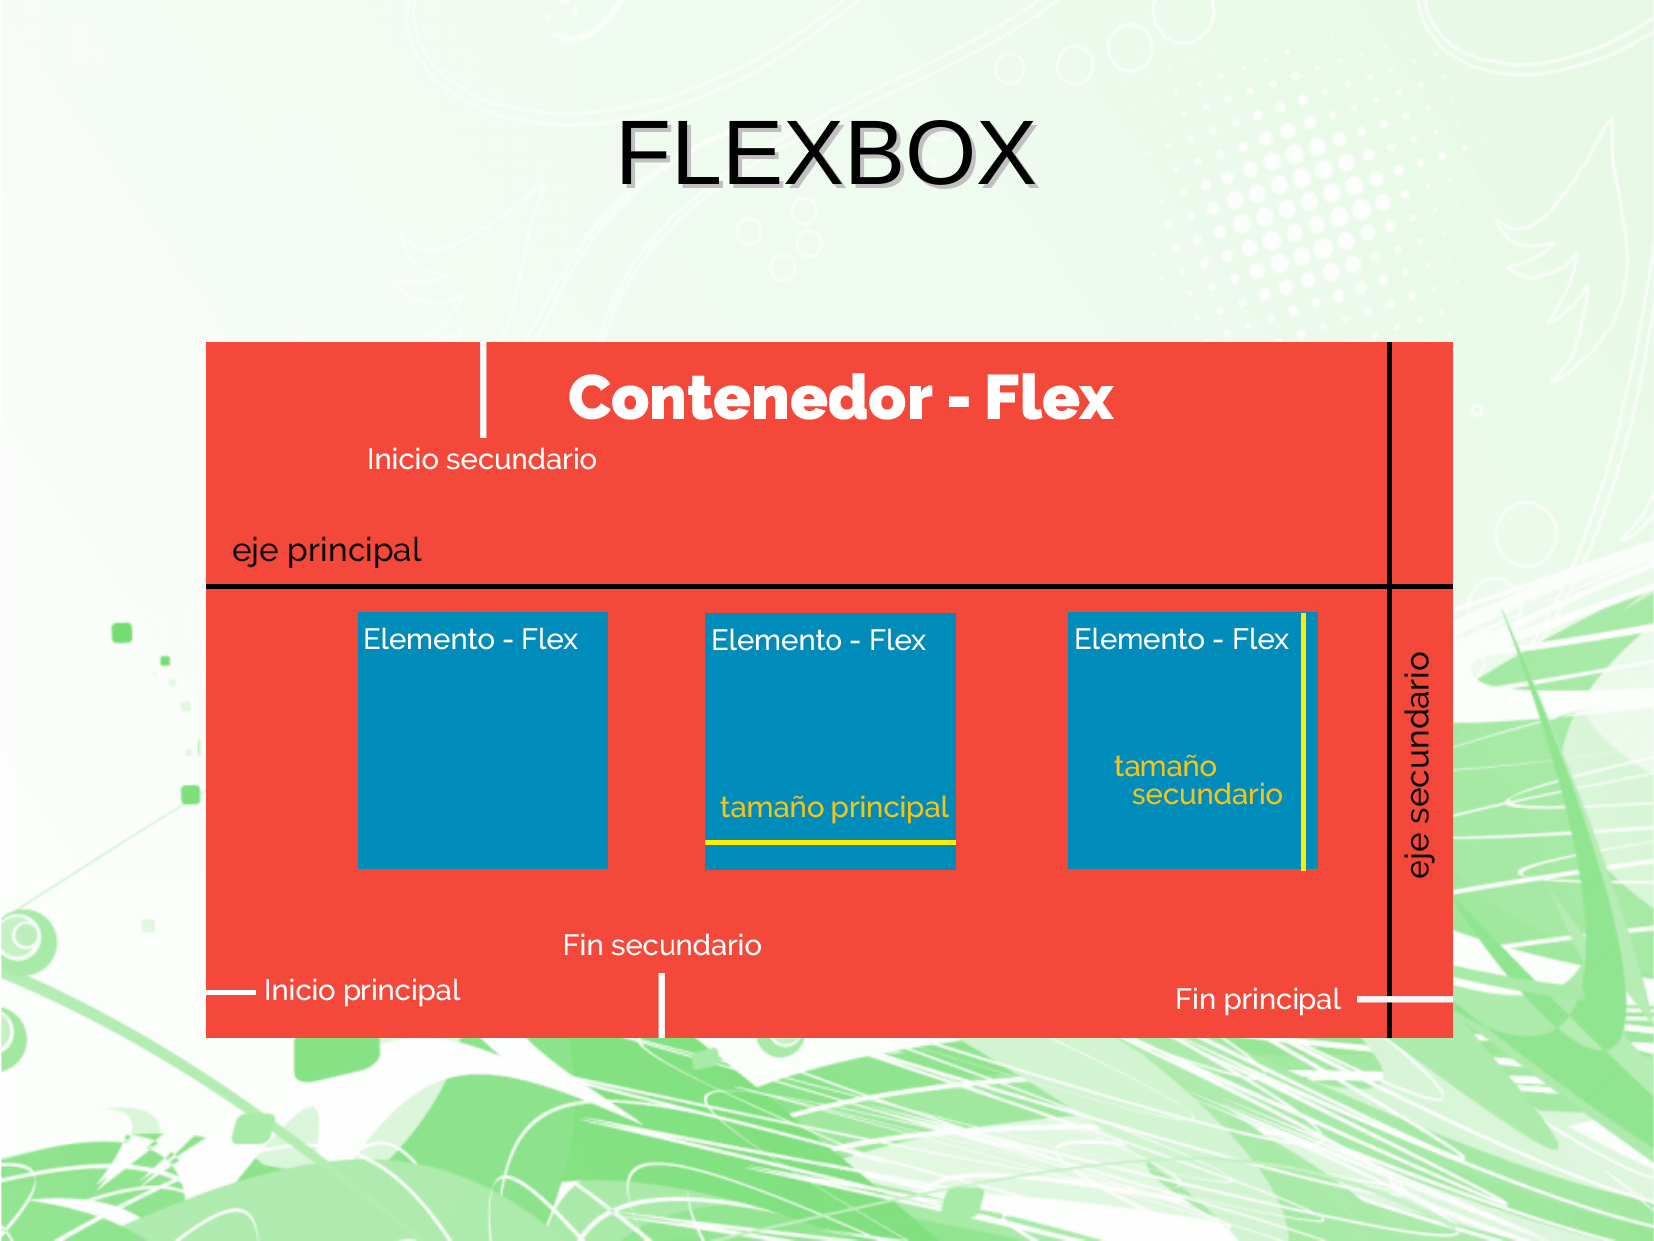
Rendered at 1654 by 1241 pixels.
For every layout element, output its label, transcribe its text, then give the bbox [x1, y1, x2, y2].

picture [0, 0, 1654, 1241]
title FLEXBOX [82, 49, 1571, 257]
